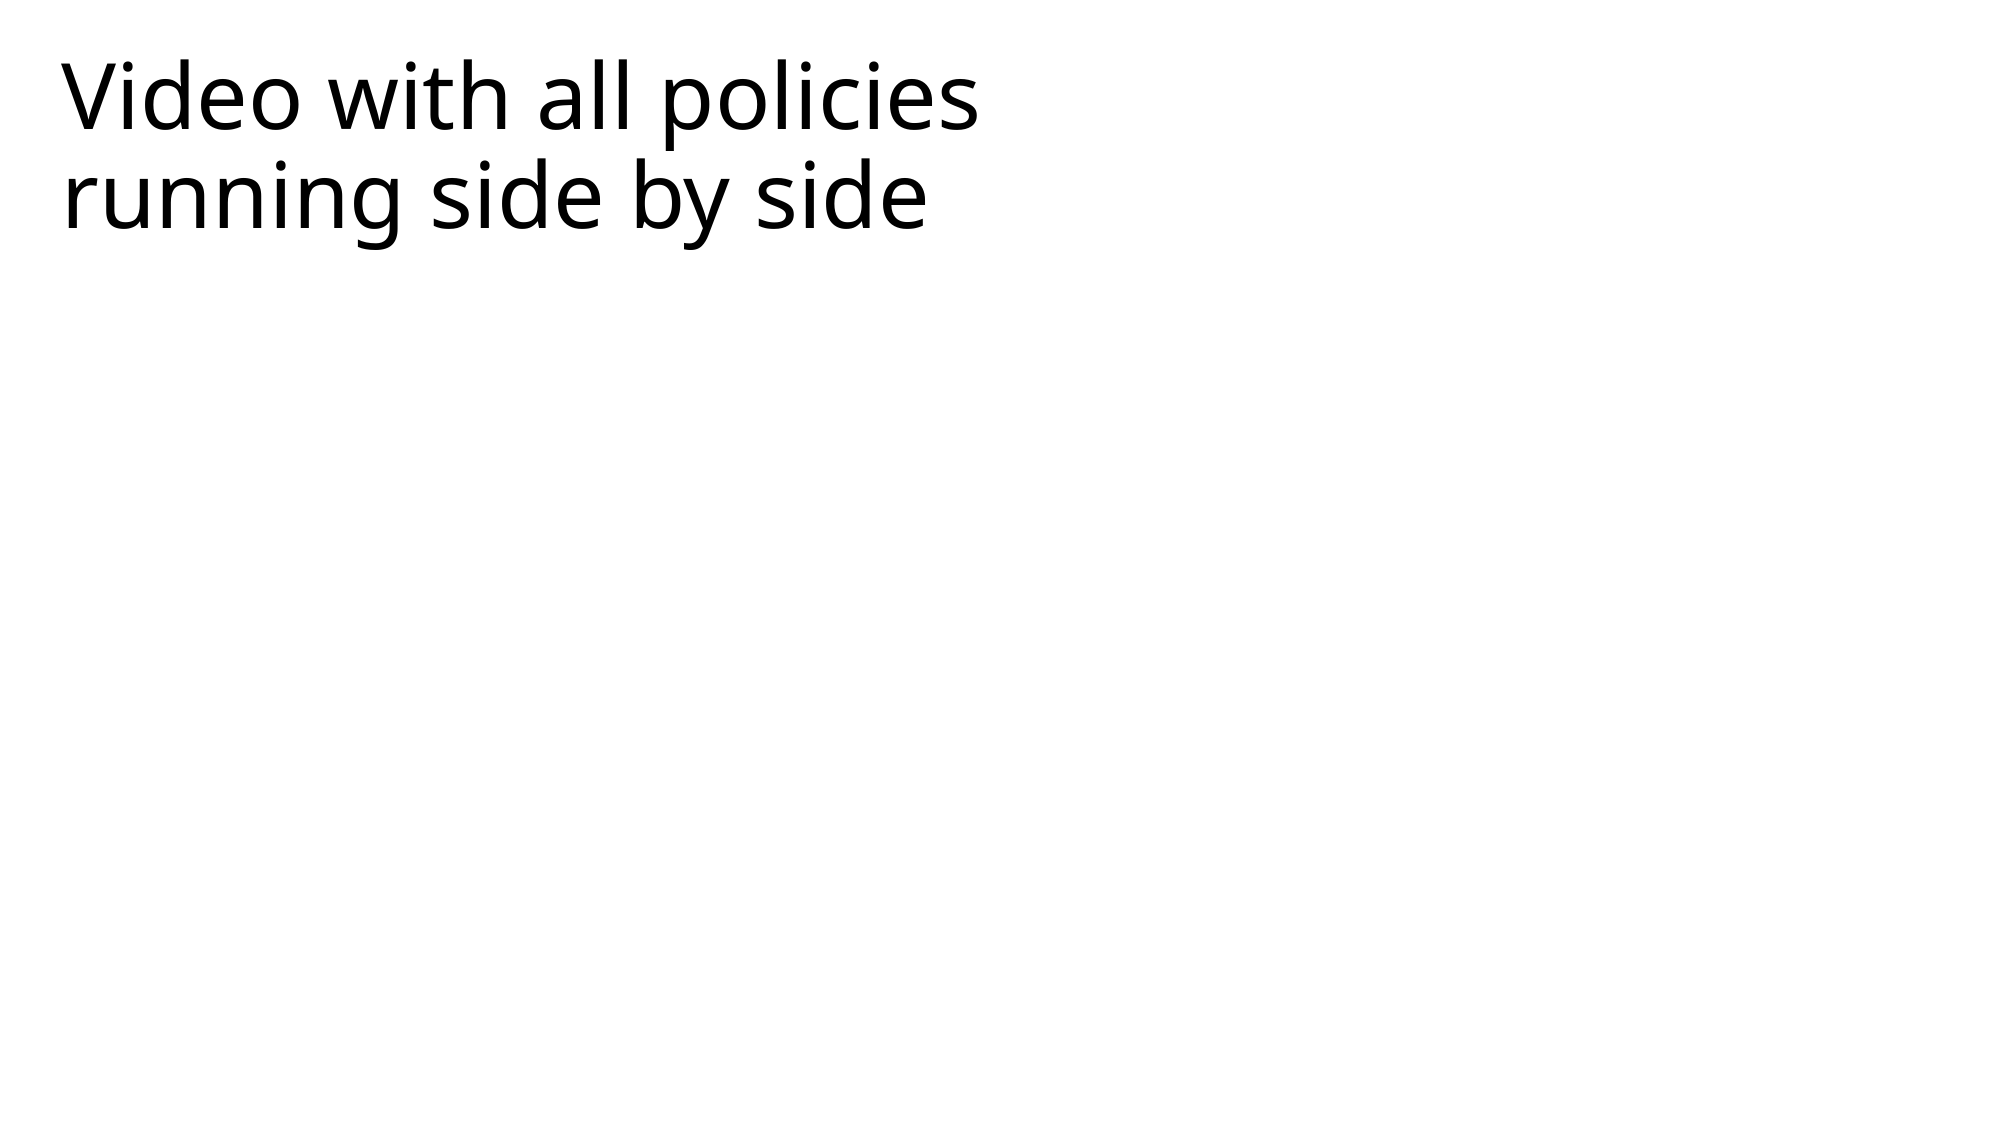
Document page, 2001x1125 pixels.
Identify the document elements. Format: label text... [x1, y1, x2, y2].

text_box Video with all policies running side by side [46, 43, 1110, 262]
